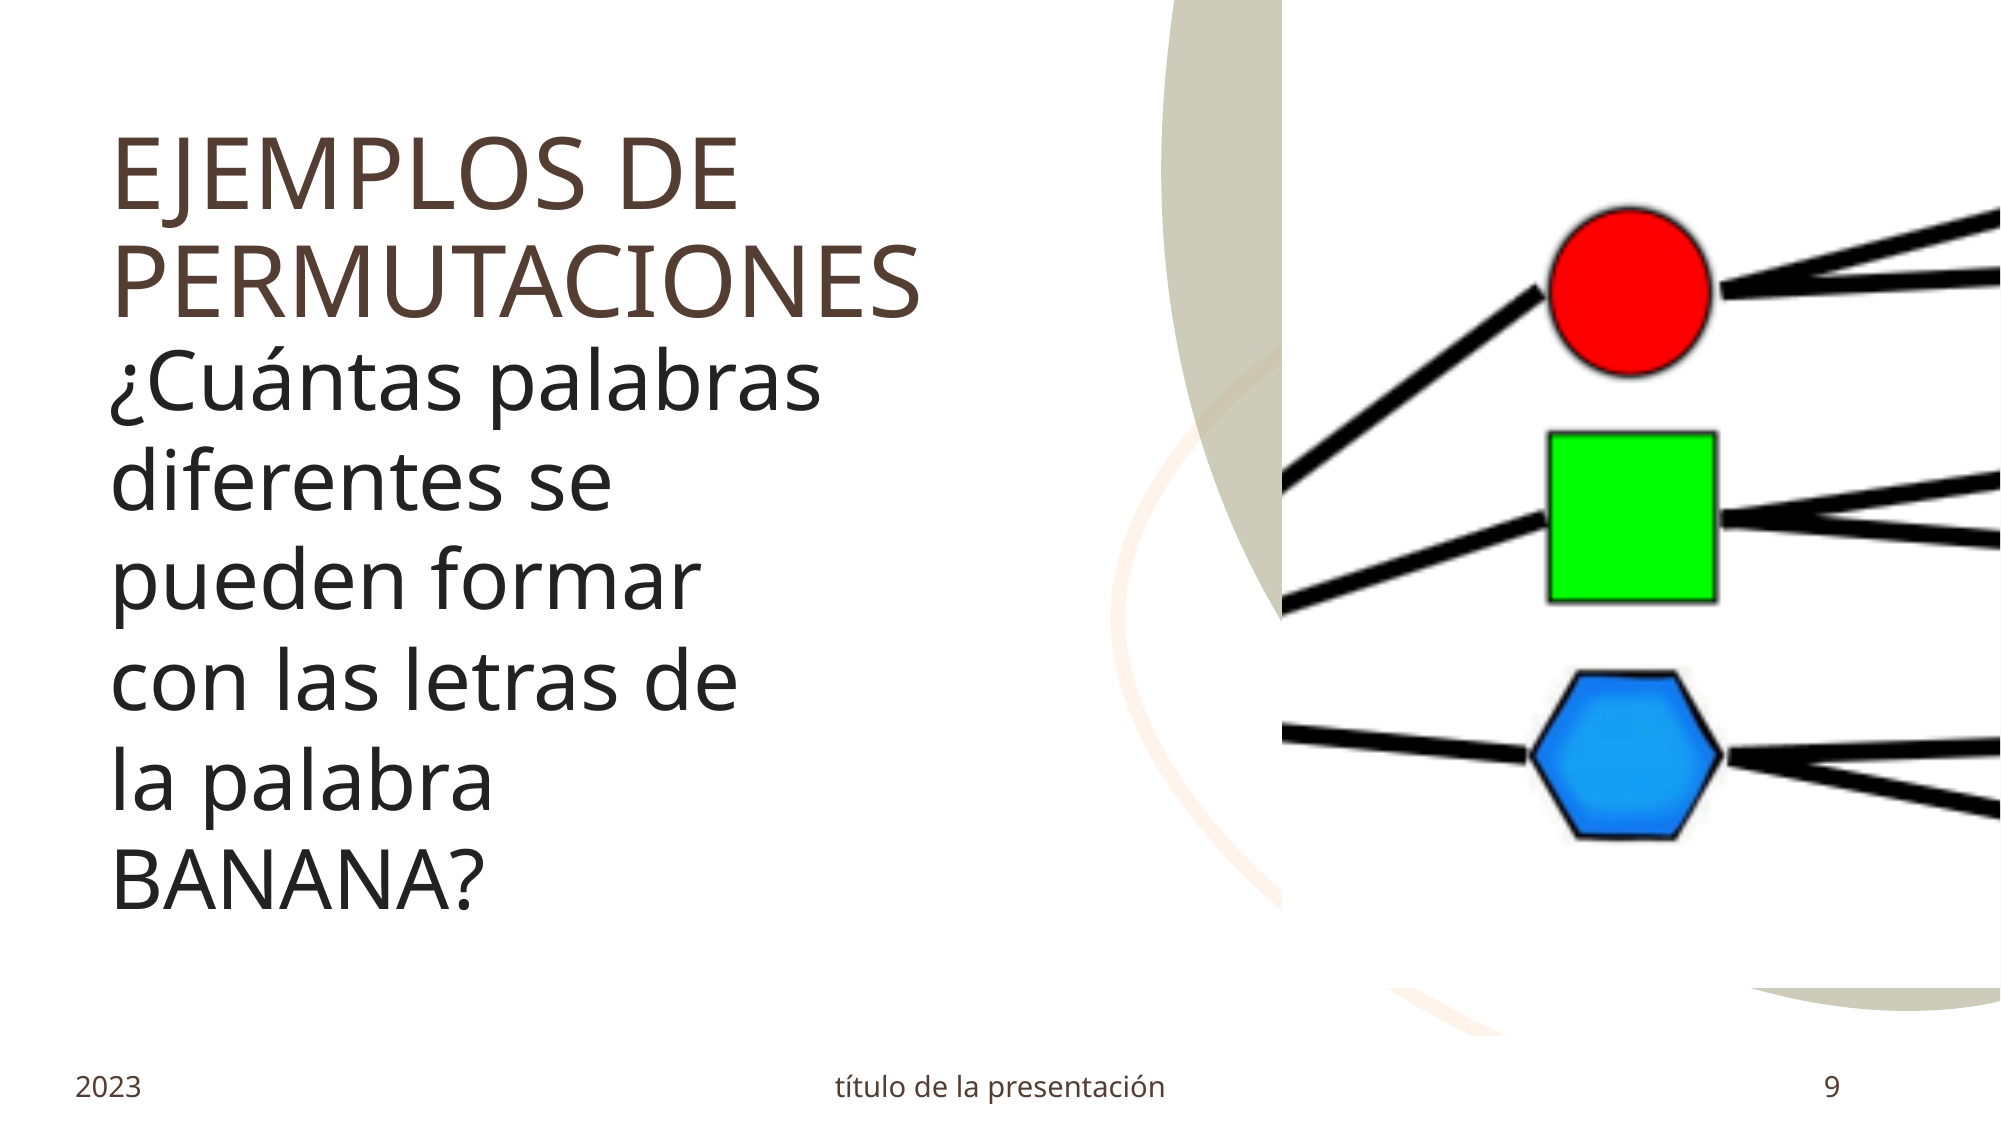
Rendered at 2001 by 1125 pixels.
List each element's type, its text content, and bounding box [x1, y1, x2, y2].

list ¿Cuántas palabras diferentes se pueden formar con las letras de la palabra BANANA? [94, 319, 845, 988]
slide_number 2023 [60, 1060, 222, 1112]
footer título de la presentación [718, 1060, 1283, 1112]
title EJEMPLOS DE PERMUTACIONES [94, 115, 1162, 227]
slide_number 9 [1808, 1060, 1971, 1112]
picture [1282, 0, 2000, 988]
